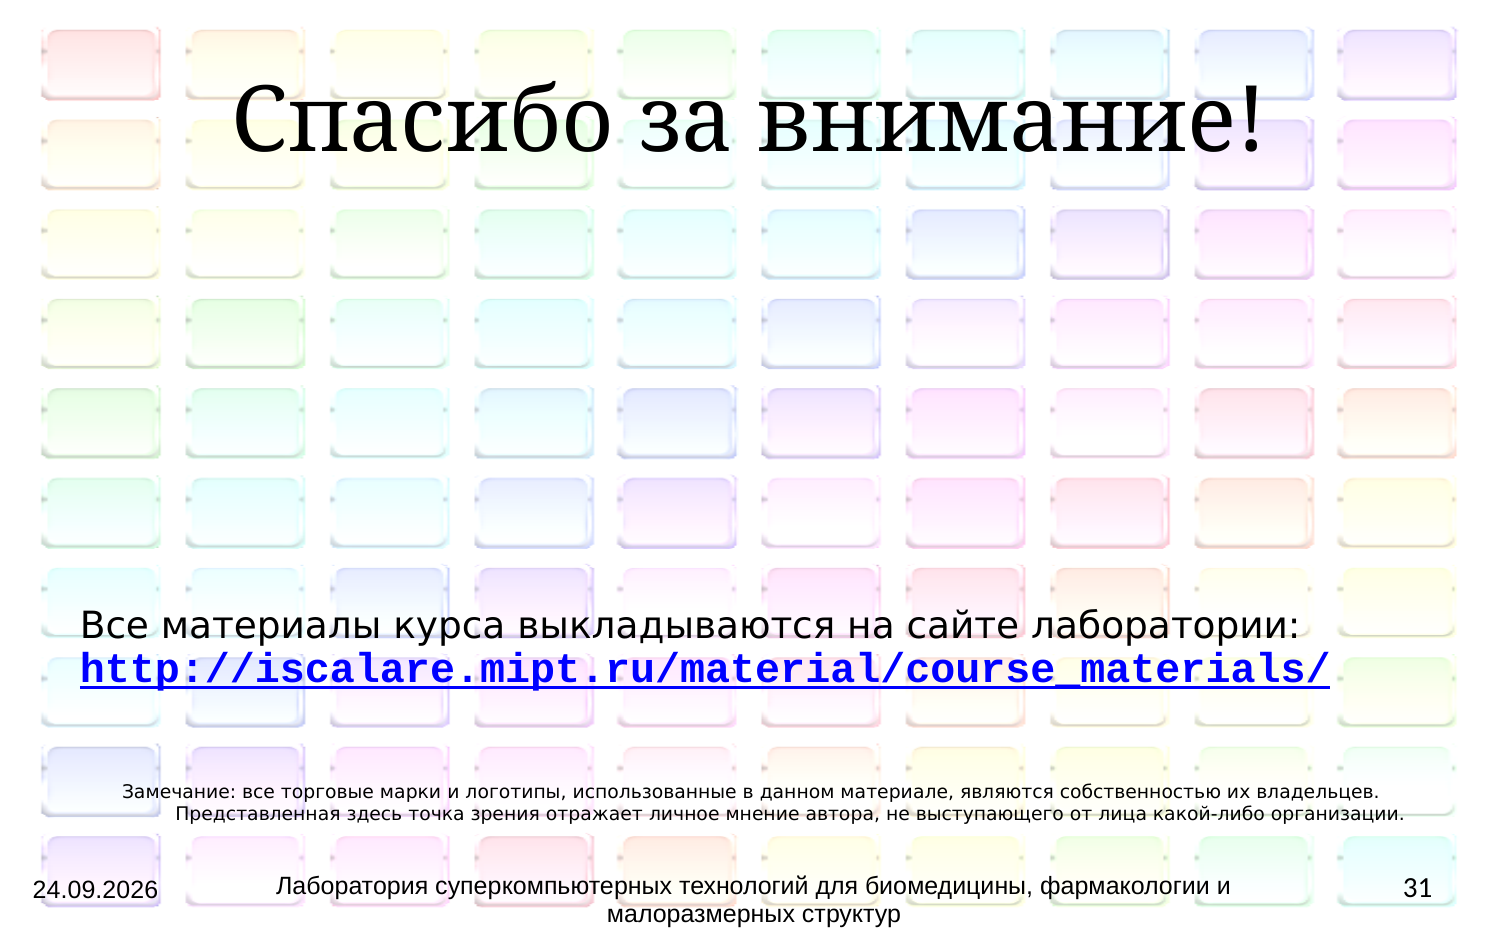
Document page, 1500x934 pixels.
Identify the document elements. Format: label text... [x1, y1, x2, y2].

text_box 25.10.2012 [17, 868, 184, 918]
title Спасибо за внимание! [75, 37, 1426, 193]
text_box Все материалы курса выкладываются на сайте лаборатории: http://iscalare.mipt.ru/material/course_materials/ [65, 596, 1364, 702]
text_box Лаборатория суперкомпьютерных технологий для биомедицины, фармакологии и малоразмерных структур [171, 864, 1338, 915]
list Замечание: все торговые марки и логотипы, использованные в данном материале, являются собственностью их владельцев. Представленная здесь точка зрения отражает личное мнение автора, не выступающего от лица какой-либо организации. [18, 773, 1498, 845]
text_box [1387, 868, 1473, 918]
